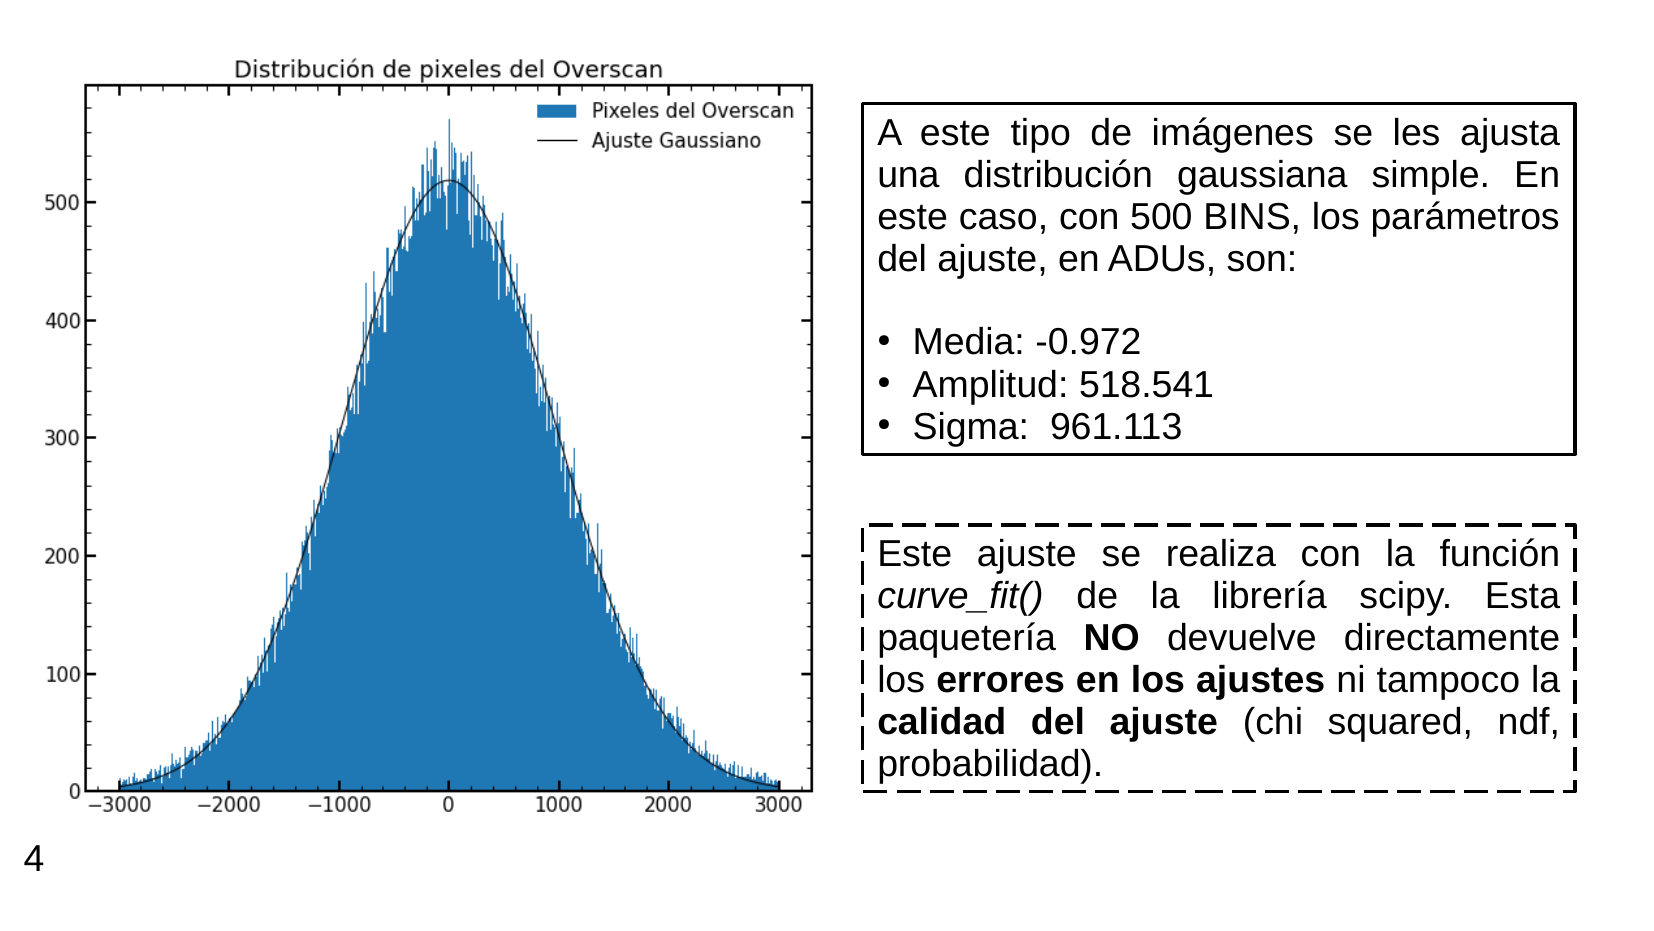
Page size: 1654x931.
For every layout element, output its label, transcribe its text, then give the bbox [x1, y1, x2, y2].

text_box A este tipo de imágenes se les ajusta una distribución gaussiana simple. En este caso, con 500 BINS, los parámetros del ajuste, en ADUs, son: Media: -0.972 Amplitud: 518.541 Sigma: 961.113 [862, 103, 1576, 455]
picture [35, 49, 821, 826]
text_box Este ajuste se realiza con la función curve_fit() de la librería scipy. Esta paquetería NO devuelve directamente los errores en los ajustes ni tampoco la calidad del ajuste (chi squared, ndf, probabilidad). [862, 525, 1576, 792]
text_box <number> [8, 829, 638, 901]
